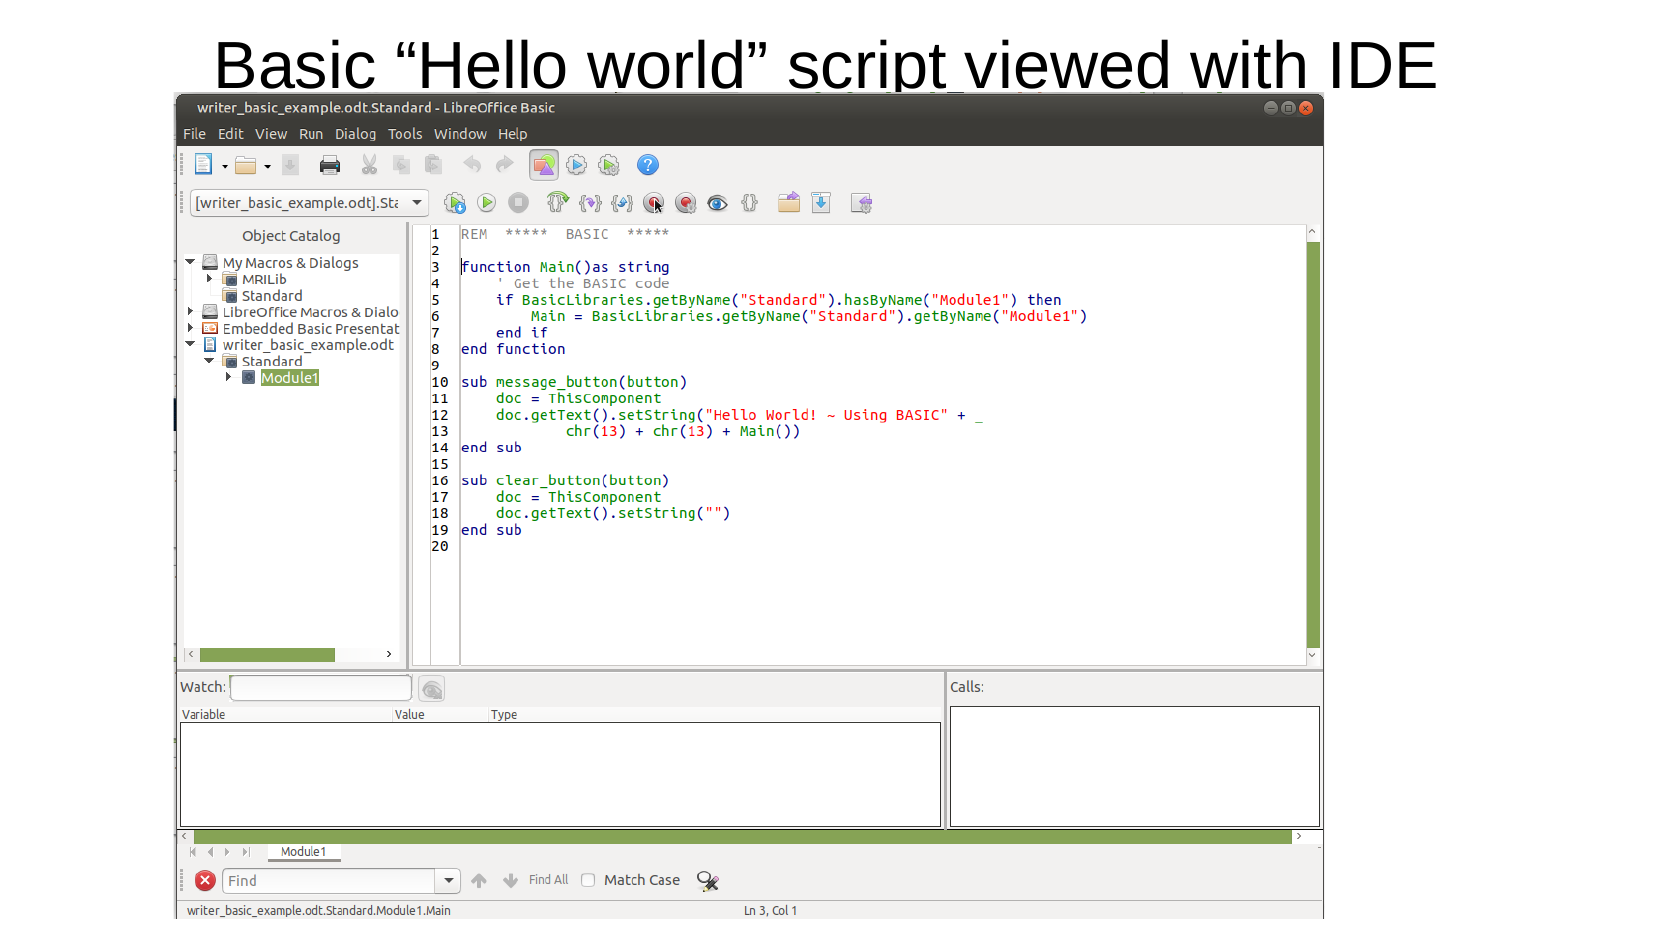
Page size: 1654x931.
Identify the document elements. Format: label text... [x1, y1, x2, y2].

title Basic “Hello world” script viewed with IDE [82, 27, 1571, 103]
picture [173, 92, 1325, 919]
